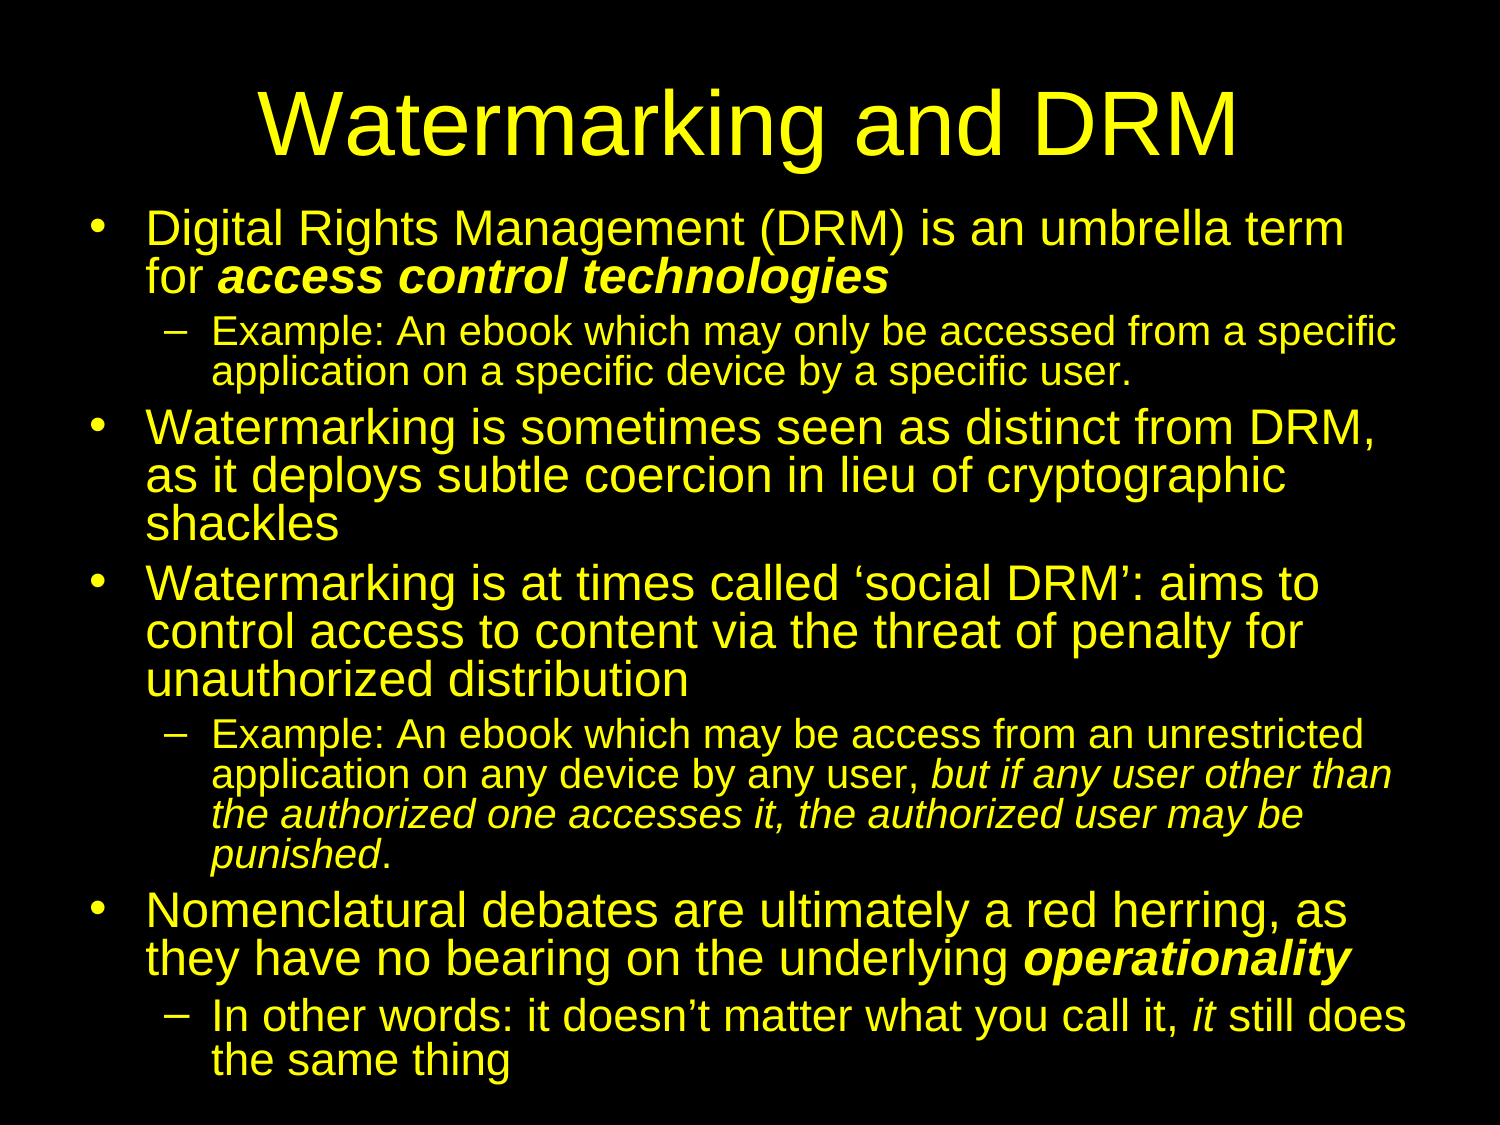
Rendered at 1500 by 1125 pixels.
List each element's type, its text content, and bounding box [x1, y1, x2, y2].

list Digital Rights Management (DRM) is an umbrella term for access control technologies Example: An ebook which may only be accessed from a specific application on a specific device by a specific user. Watermarking is sometimes seen as distinct from DRM, as it deploys subtle coercion in lieu of cryptographic shackles Watermarking is at times called ‘social DRM’: aims to control access to content via the threat of penalty for unauthorized distribution Example: An ebook which may be access from an unrestricted application on any device by any user, but if any user other than the authorized one accesses it, the authorized user may be punished. Nomenclatural debates are ultimately a red herring, as they have no bearing on the underlying operationality In other words: it doesn’t matter what you call it, it still does the same thing [74, 200, 1425, 1092]
title Watermarking and DRM [75, 24, 1426, 213]
